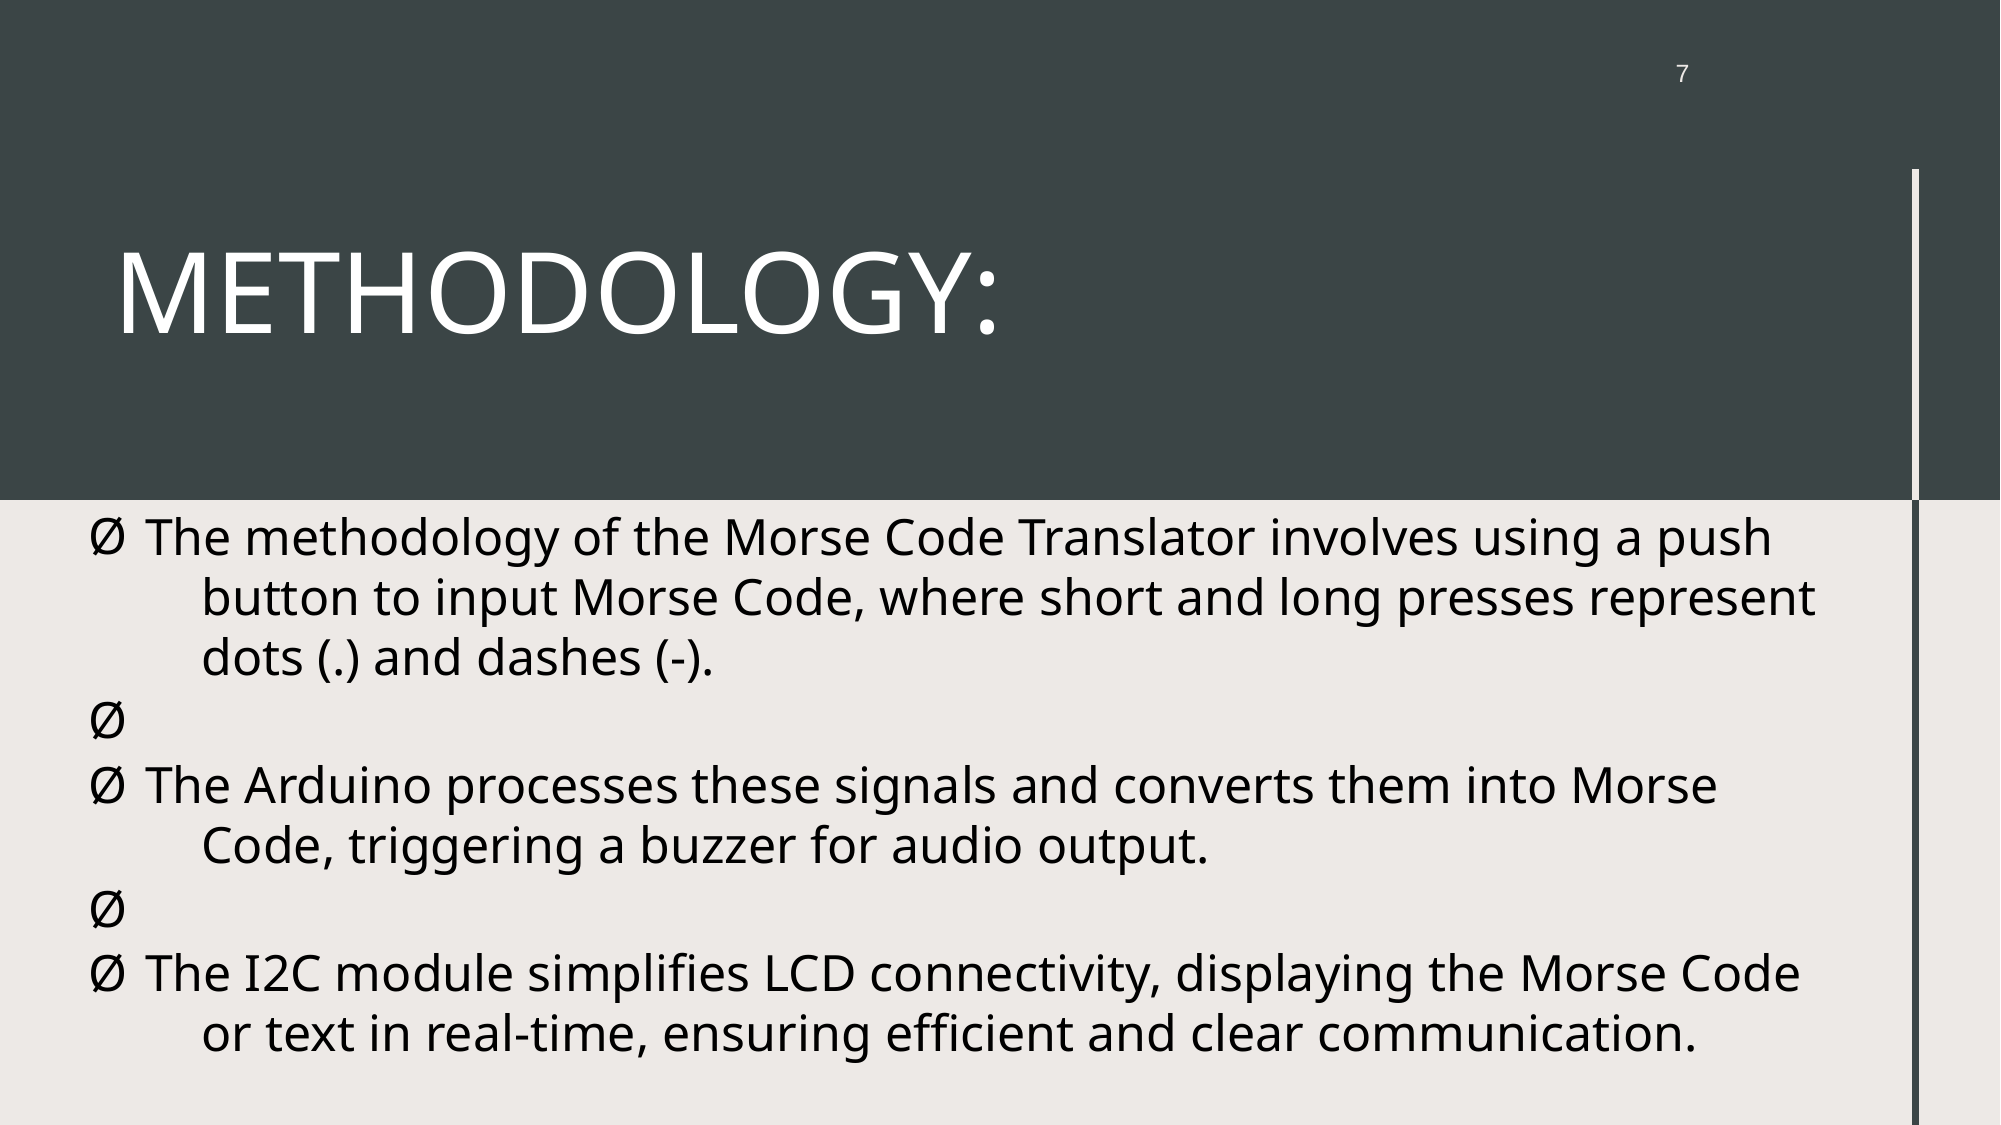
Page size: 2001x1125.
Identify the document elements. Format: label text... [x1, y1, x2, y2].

text_box The methodology of the Morse Code Translator involves using a push button to input Morse Code, where short and long presses represent dots (.) and dashes (-). The Arduino processes these signals and converts them into Morse Code, triggering a buzzer for audio output. The I2C module simplifies LCD connectivity, displaying the Morse Code or text in real-time, ensuring efficient and clear communication. [74, 498, 1851, 1114]
text_box [1660, 49, 1936, 95]
title METHODOLOGY: [98, 239, 1824, 335]
